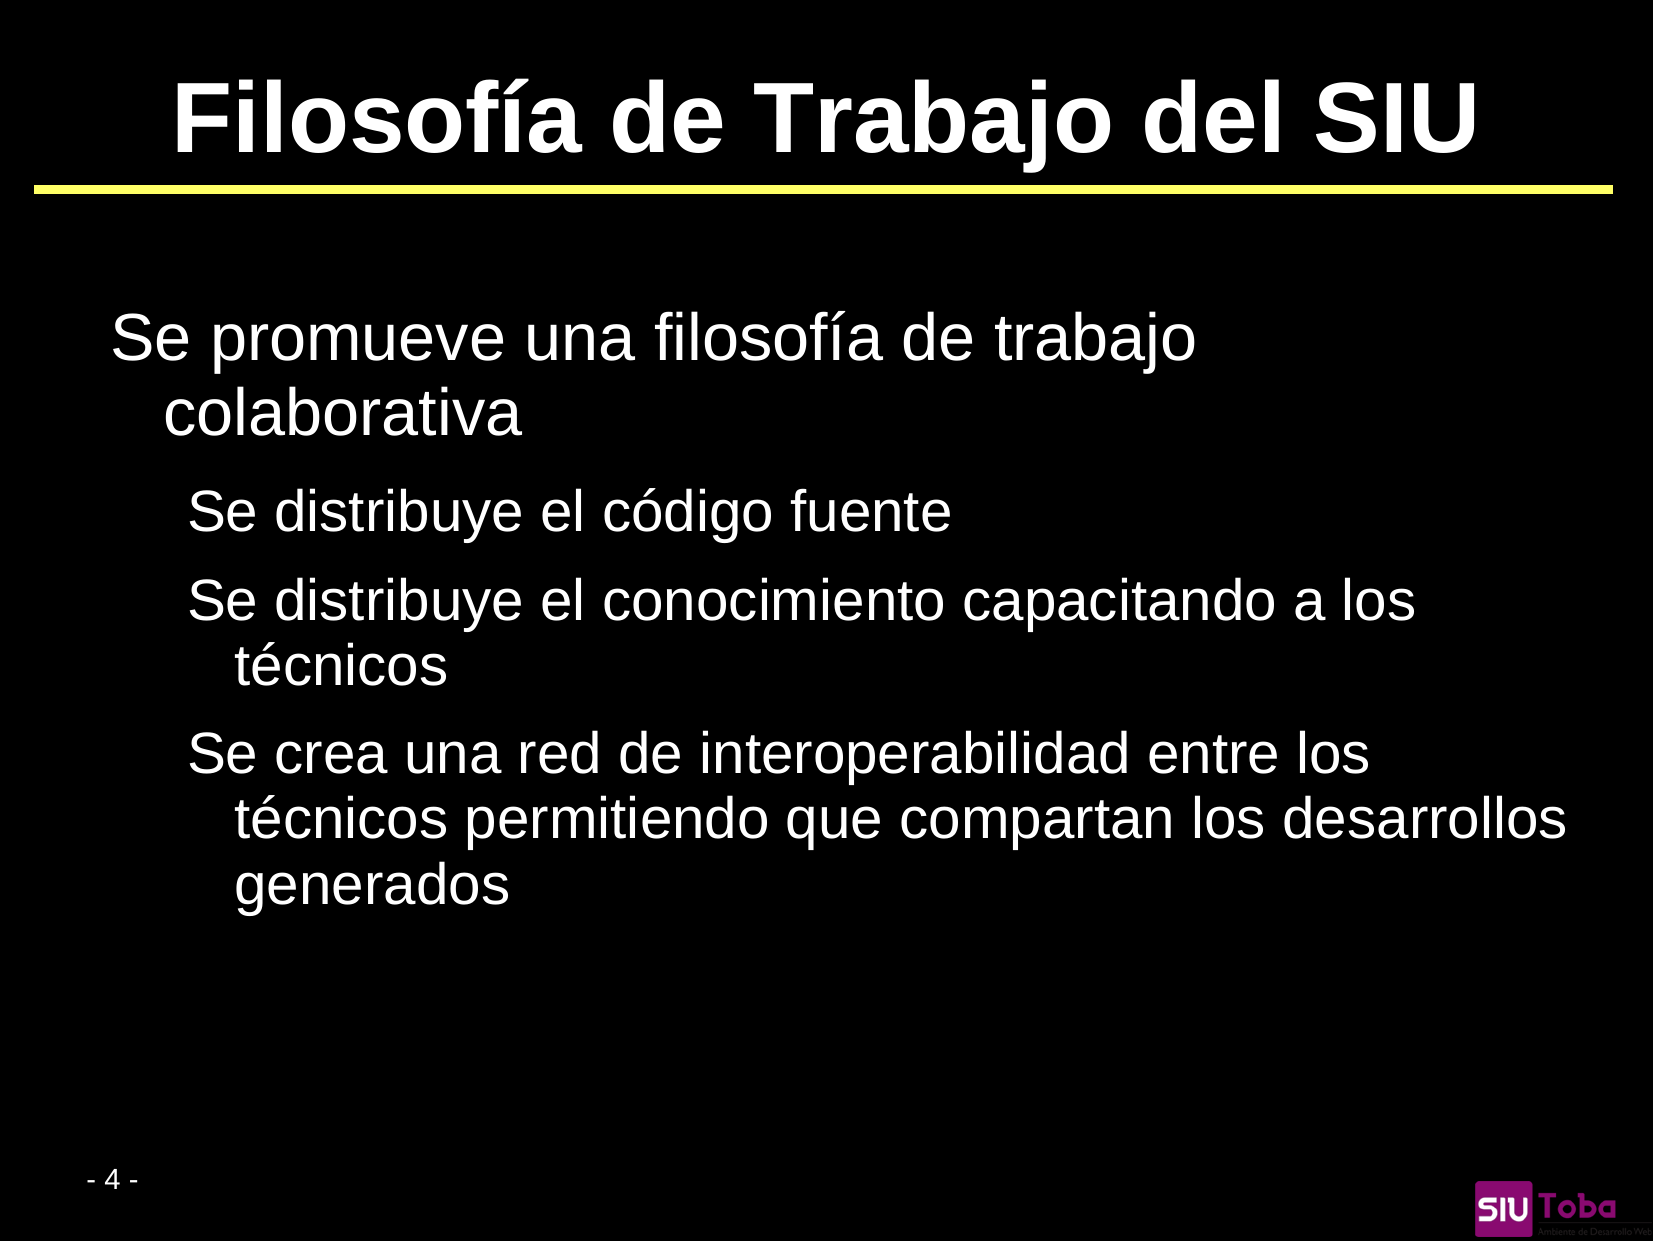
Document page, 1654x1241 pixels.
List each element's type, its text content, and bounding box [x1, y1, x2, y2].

title Filosofía de Trabajo del SIU [58, 47, 1594, 188]
list Se promueve una filosofía de trabajo colaborativa Se distribuye el código fuente Se distribuye el conocimiento capacitando a los técnicos Se crea una red de interoperabilidad entre los técnicos permitiendo que compartan los desarrollos generados [92, 300, 1575, 1114]
picture [1475, 1181, 1652, 1237]
